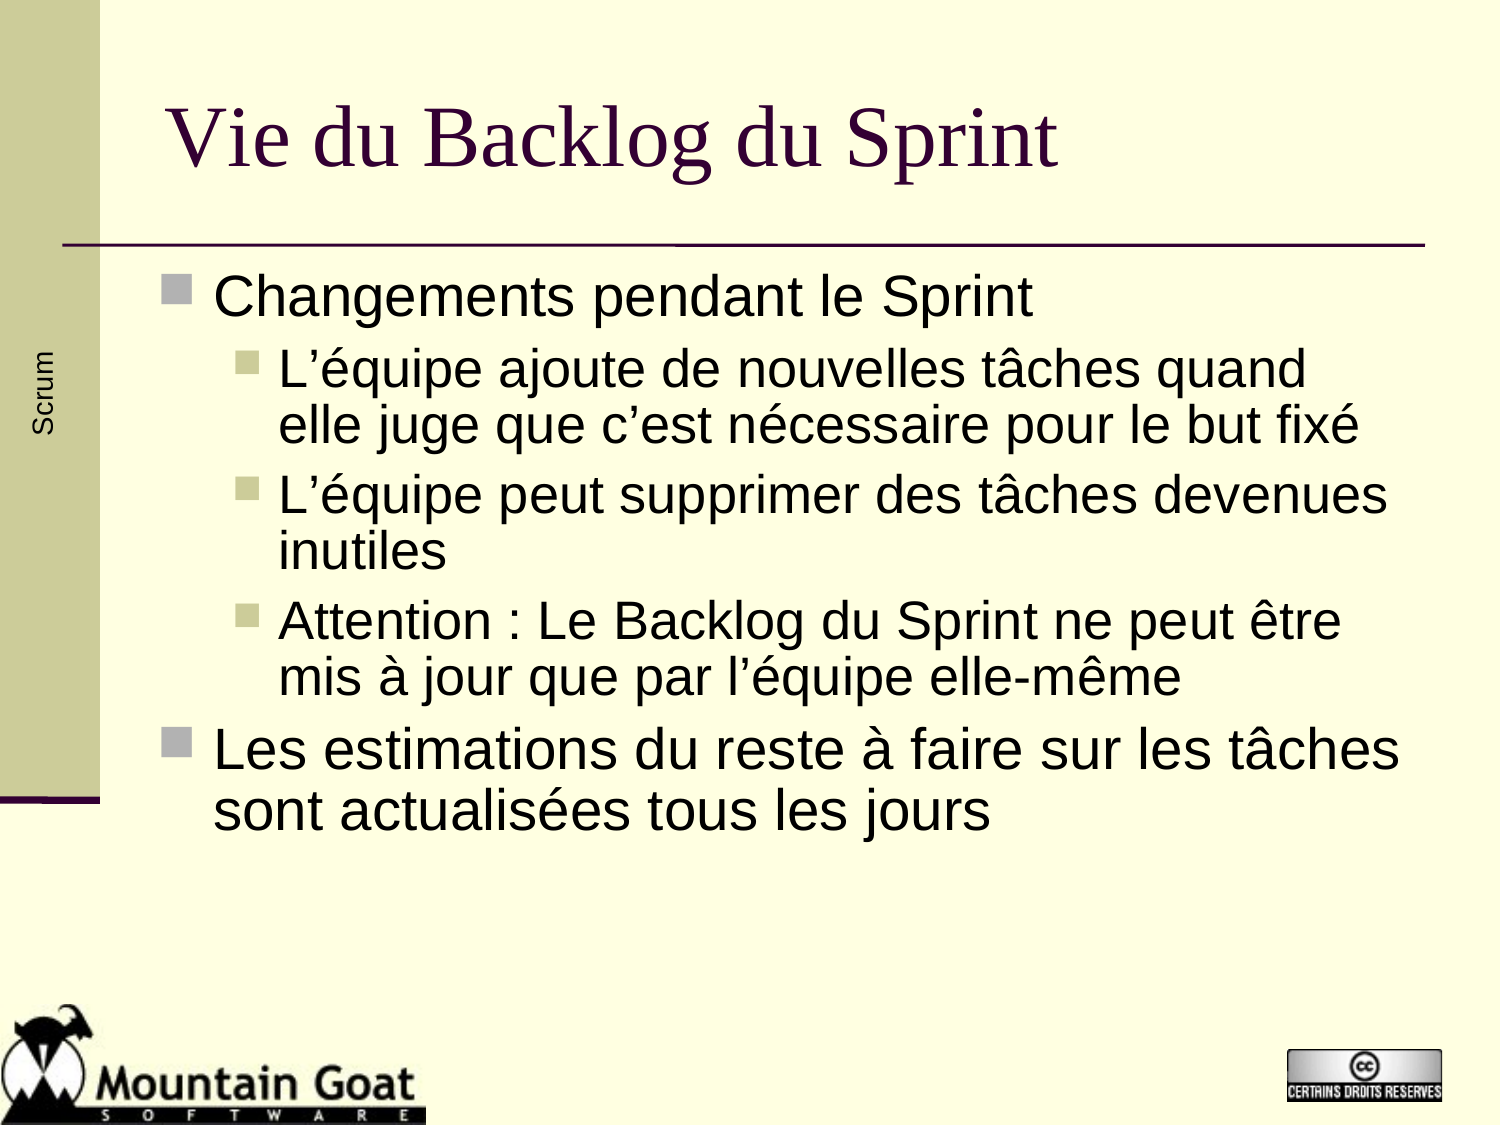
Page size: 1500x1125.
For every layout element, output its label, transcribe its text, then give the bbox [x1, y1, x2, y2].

list Changements pendant le Sprint L’équipe ajoute de nouvelles tâches quand elle juge que c’est nécessaire pour le but fixé L’équipe peut supprimer des tâches devenues inutiles Attention : Le Backlog du Sprint ne peut être mis à jour que par l’équipe elle-même Les estimations du reste à faire sur les tâches sont actualisées tous les jours [142, 260, 1418, 1004]
text_box Scrum [0, 0, 88, 788]
title Vie du Backlog du Sprint [150, 45, 1426, 234]
picture [0, 1004, 426, 1125]
picture [1287, 1049, 1443, 1102]
